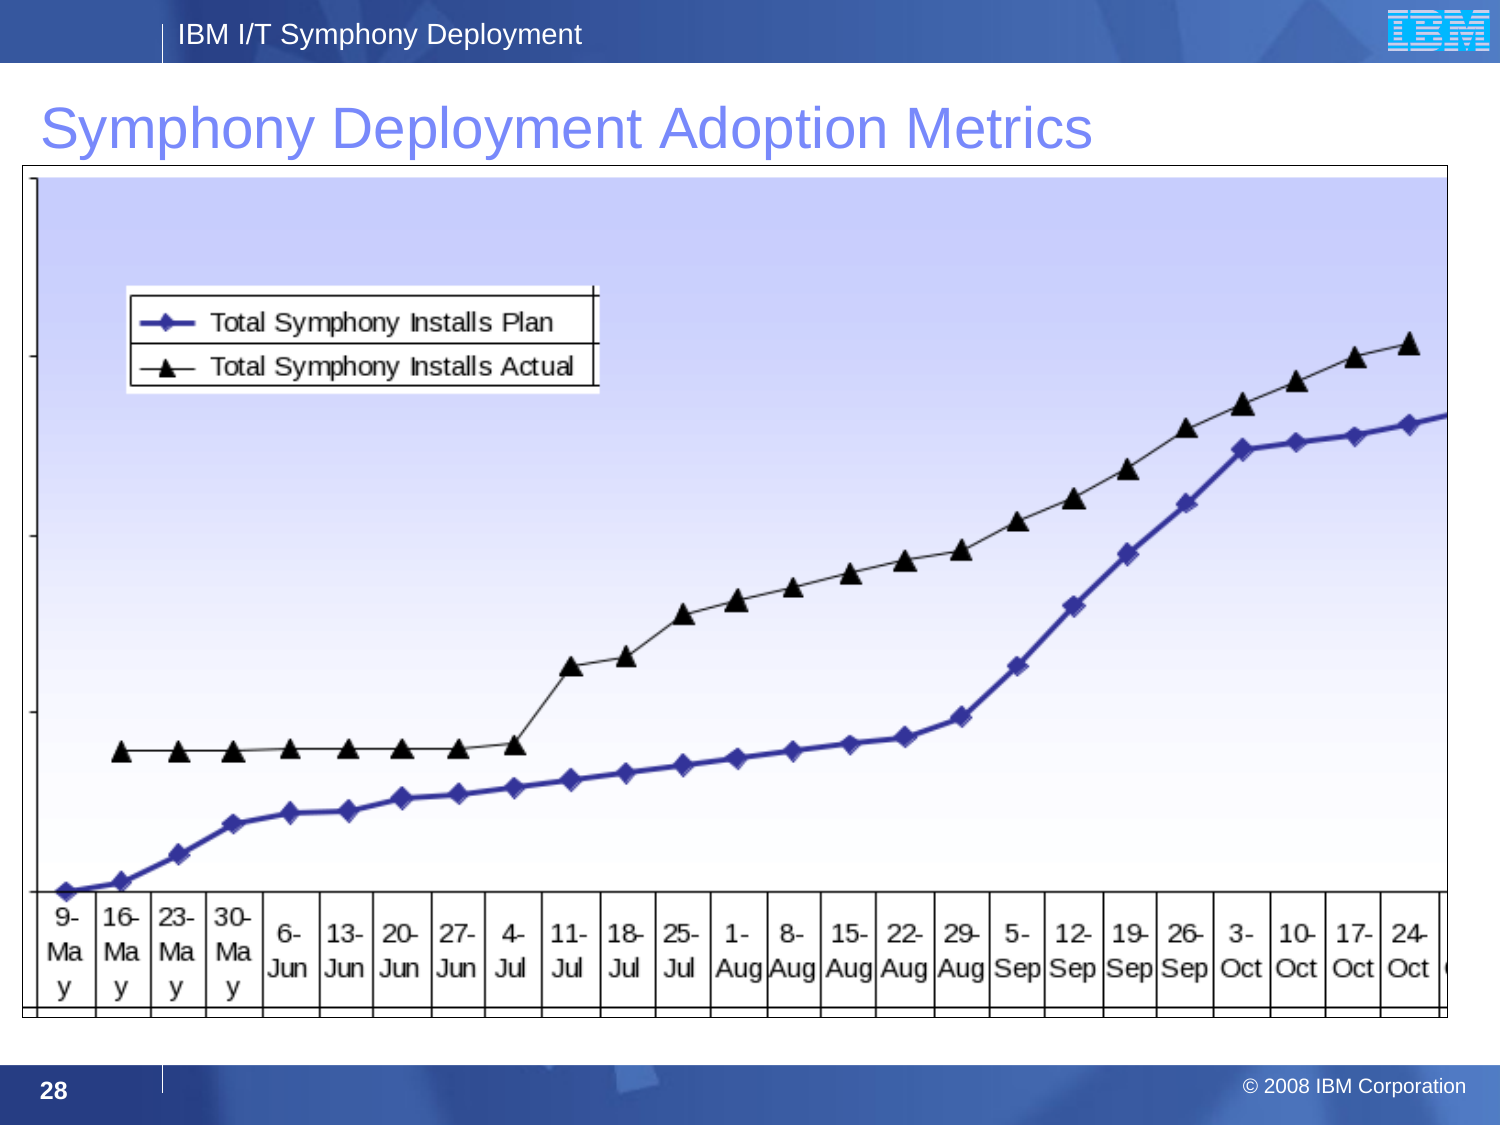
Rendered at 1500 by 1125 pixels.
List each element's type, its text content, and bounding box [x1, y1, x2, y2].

picture [22, 165, 1448, 1018]
title Symphony Deployment Adoption Metrics [25, 66, 1378, 165]
text_box 1 [59, 1074, 142, 1112]
